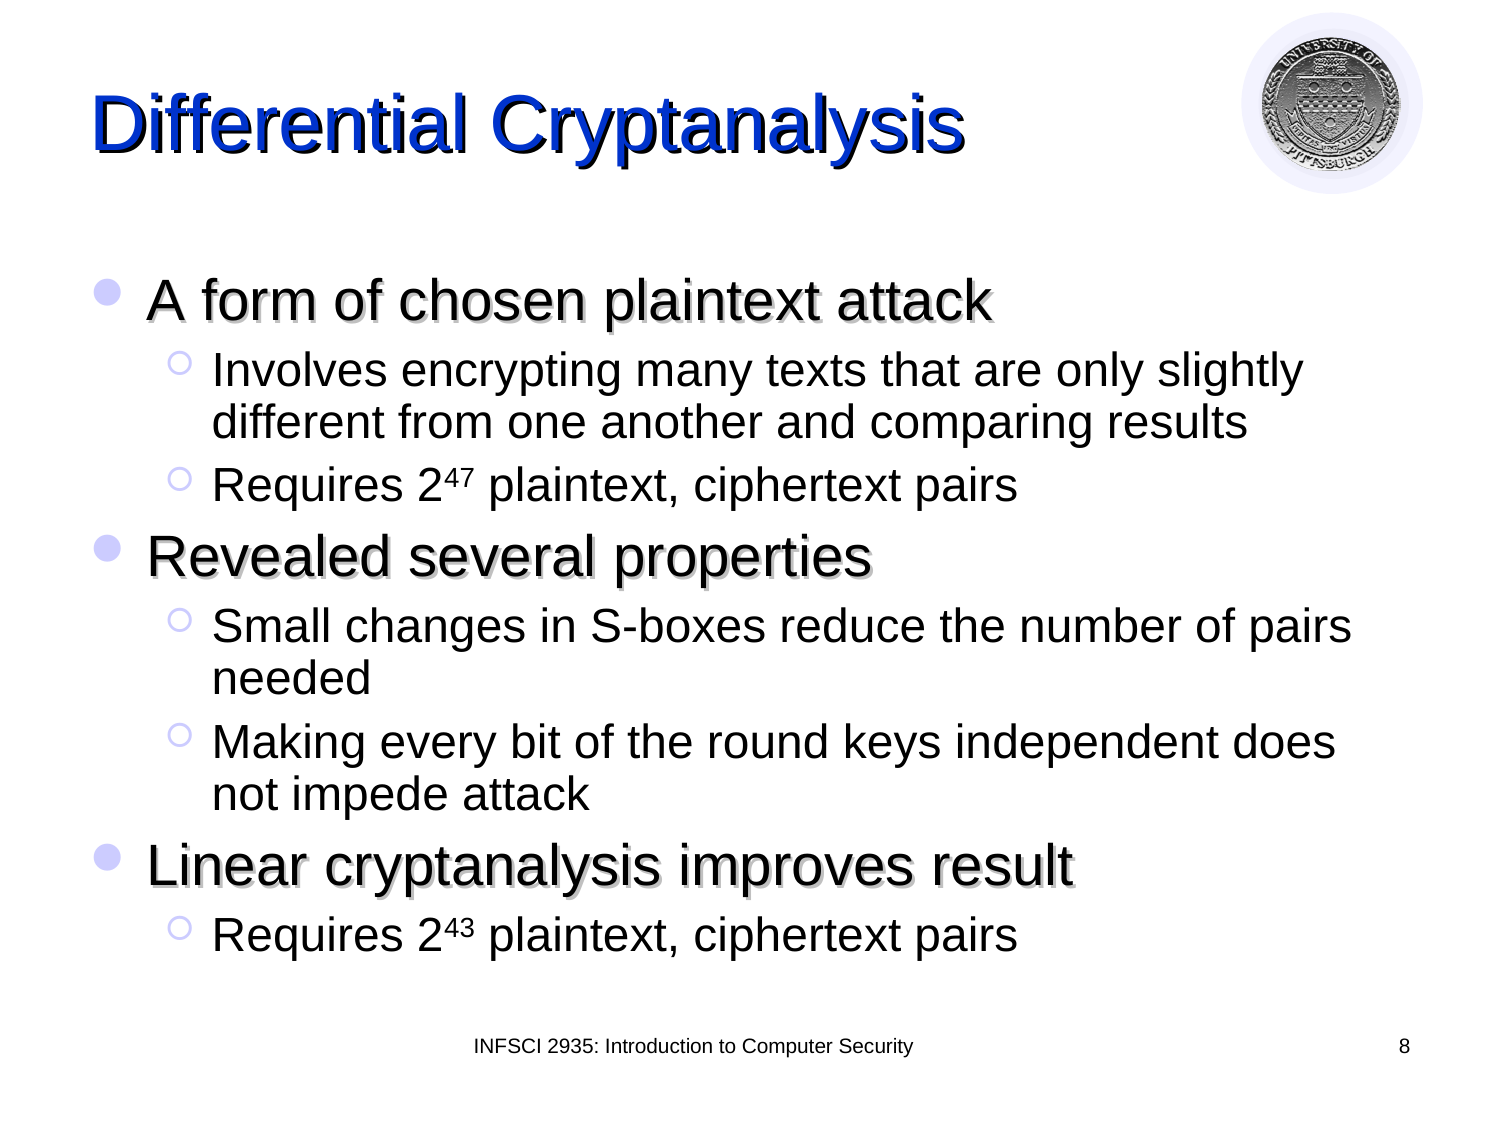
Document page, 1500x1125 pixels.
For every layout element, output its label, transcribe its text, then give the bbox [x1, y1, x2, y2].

list A form of chosen plaintext attack Involves encrypting many texts that are only slightly different from one another and comparing results Requires 247 plaintext, ciphertext pairs Revealed several properties Small changes in S-boxes reduce the number of pairs needed Making every bit of the round keys independent does not impede attack Linear cryptanalysis improves result Requires 243 plaintext, ciphertext pairs [75, 262, 1426, 1006]
title Differential Cryptanalysis [75, 24, 1426, 213]
